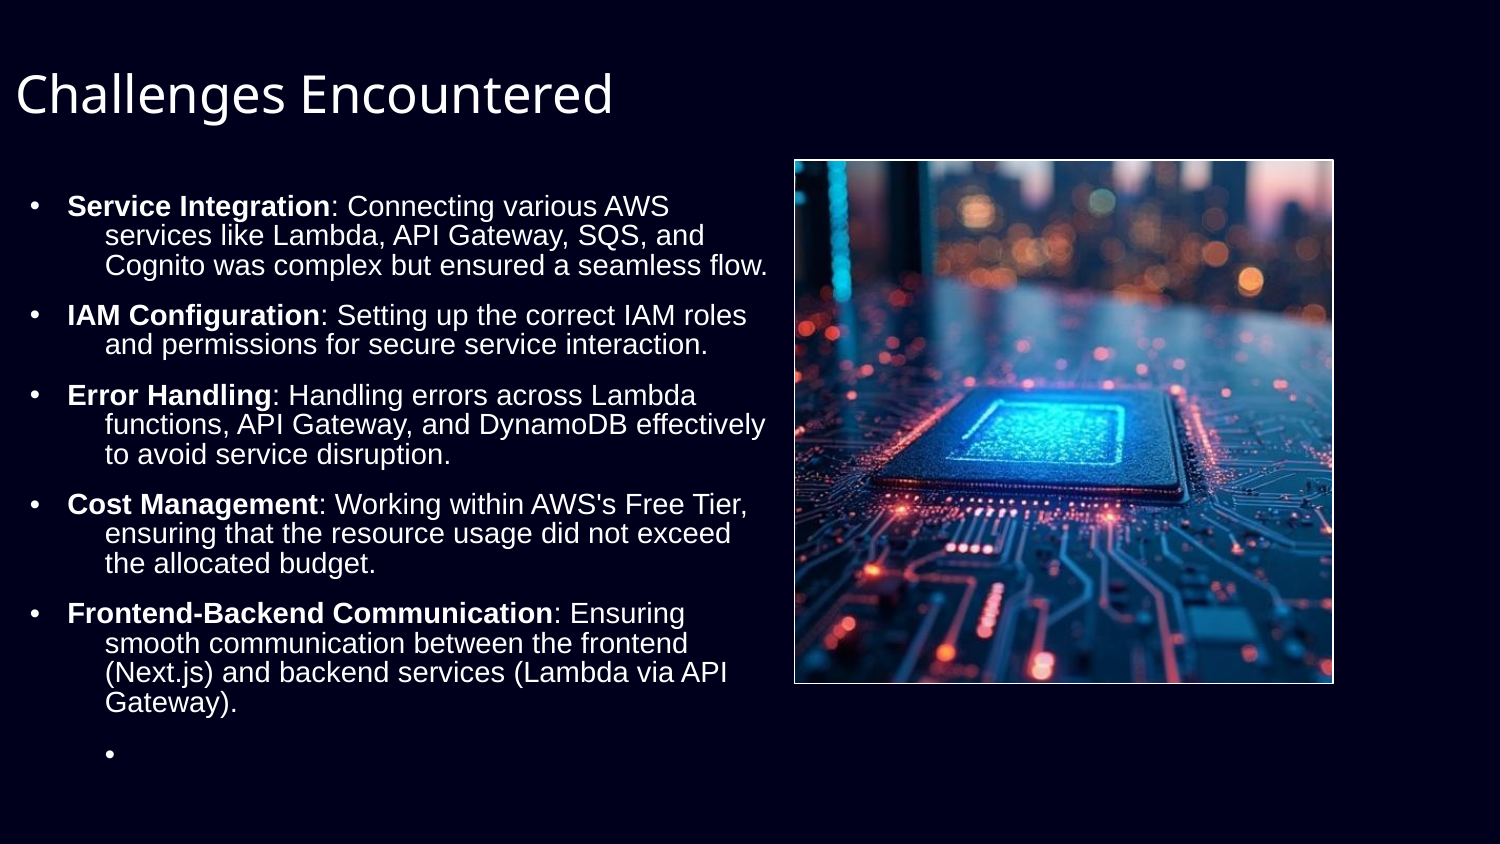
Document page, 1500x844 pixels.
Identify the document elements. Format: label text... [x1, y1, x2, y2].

picture [795, 160, 1333, 683]
title Challenges Encountered [0, 41, 702, 144]
subtitle Service Integration: Connecting various AWS services like Lambda, API Gateway, SQS, and Cognito was complex but ensured a seamless flow. IAM Configuration: Setting up the correct IAM roles and permissions for secure service interaction. Error Handling: Handling errors across Lambda functions, API Gateway, and DynamoDB effectively to avoid service disruption. Cost Management: Working within AWS's Free Tier, ensuring that the resource usage did not exceed the allocated budget. Frontend-Backend Communication: Ensuring smooth communication between the frontend (Next.js) and backend services (Lambda via API Gateway). [14, 177, 794, 773]
